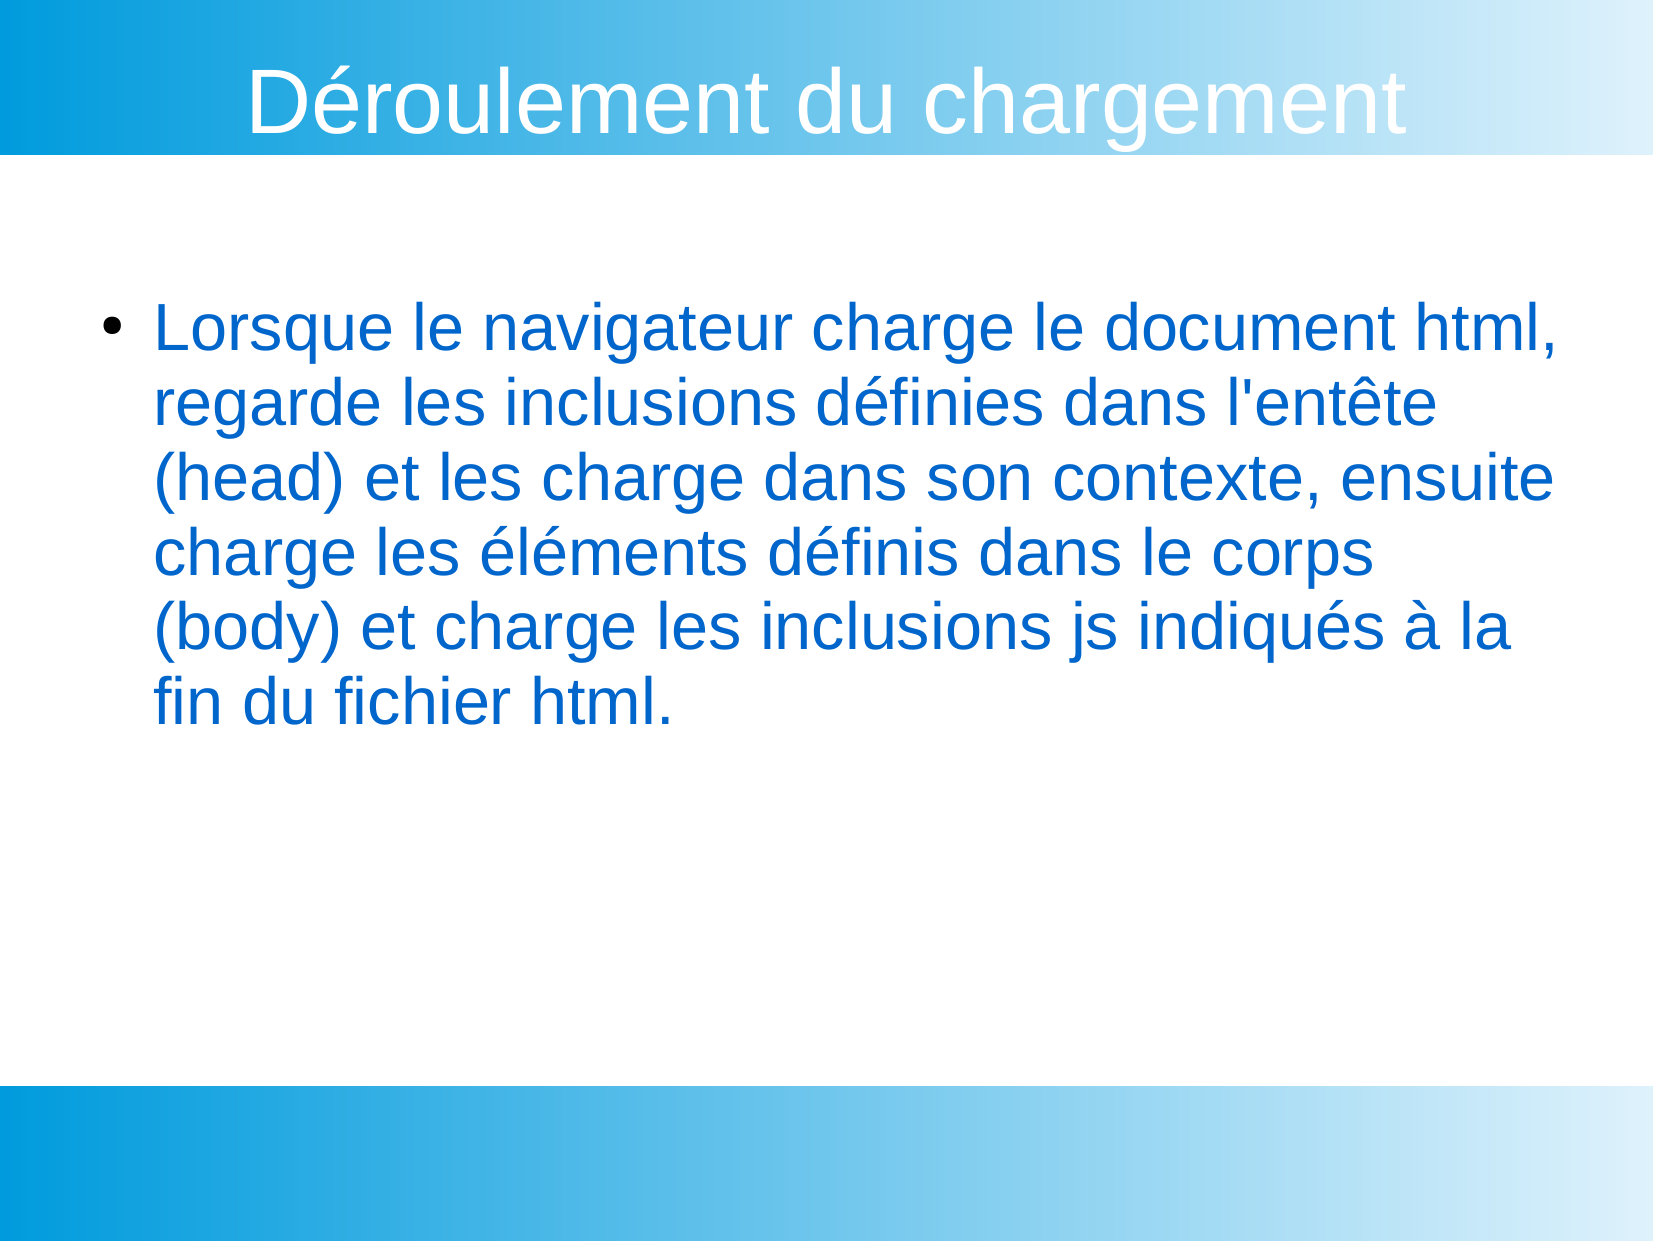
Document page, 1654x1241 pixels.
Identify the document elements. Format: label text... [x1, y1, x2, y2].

list Lorsque le navigateur charge le document html, regarde les inclusions définies dans l'entête (head) et les charge dans son contexte, ensuite charge les éléments définis dans le corps (body) et charge les inclusions js indiqués à la fin du fichier html. [82, 290, 1571, 1010]
title Déroulement du chargement [82, 49, 1571, 155]
